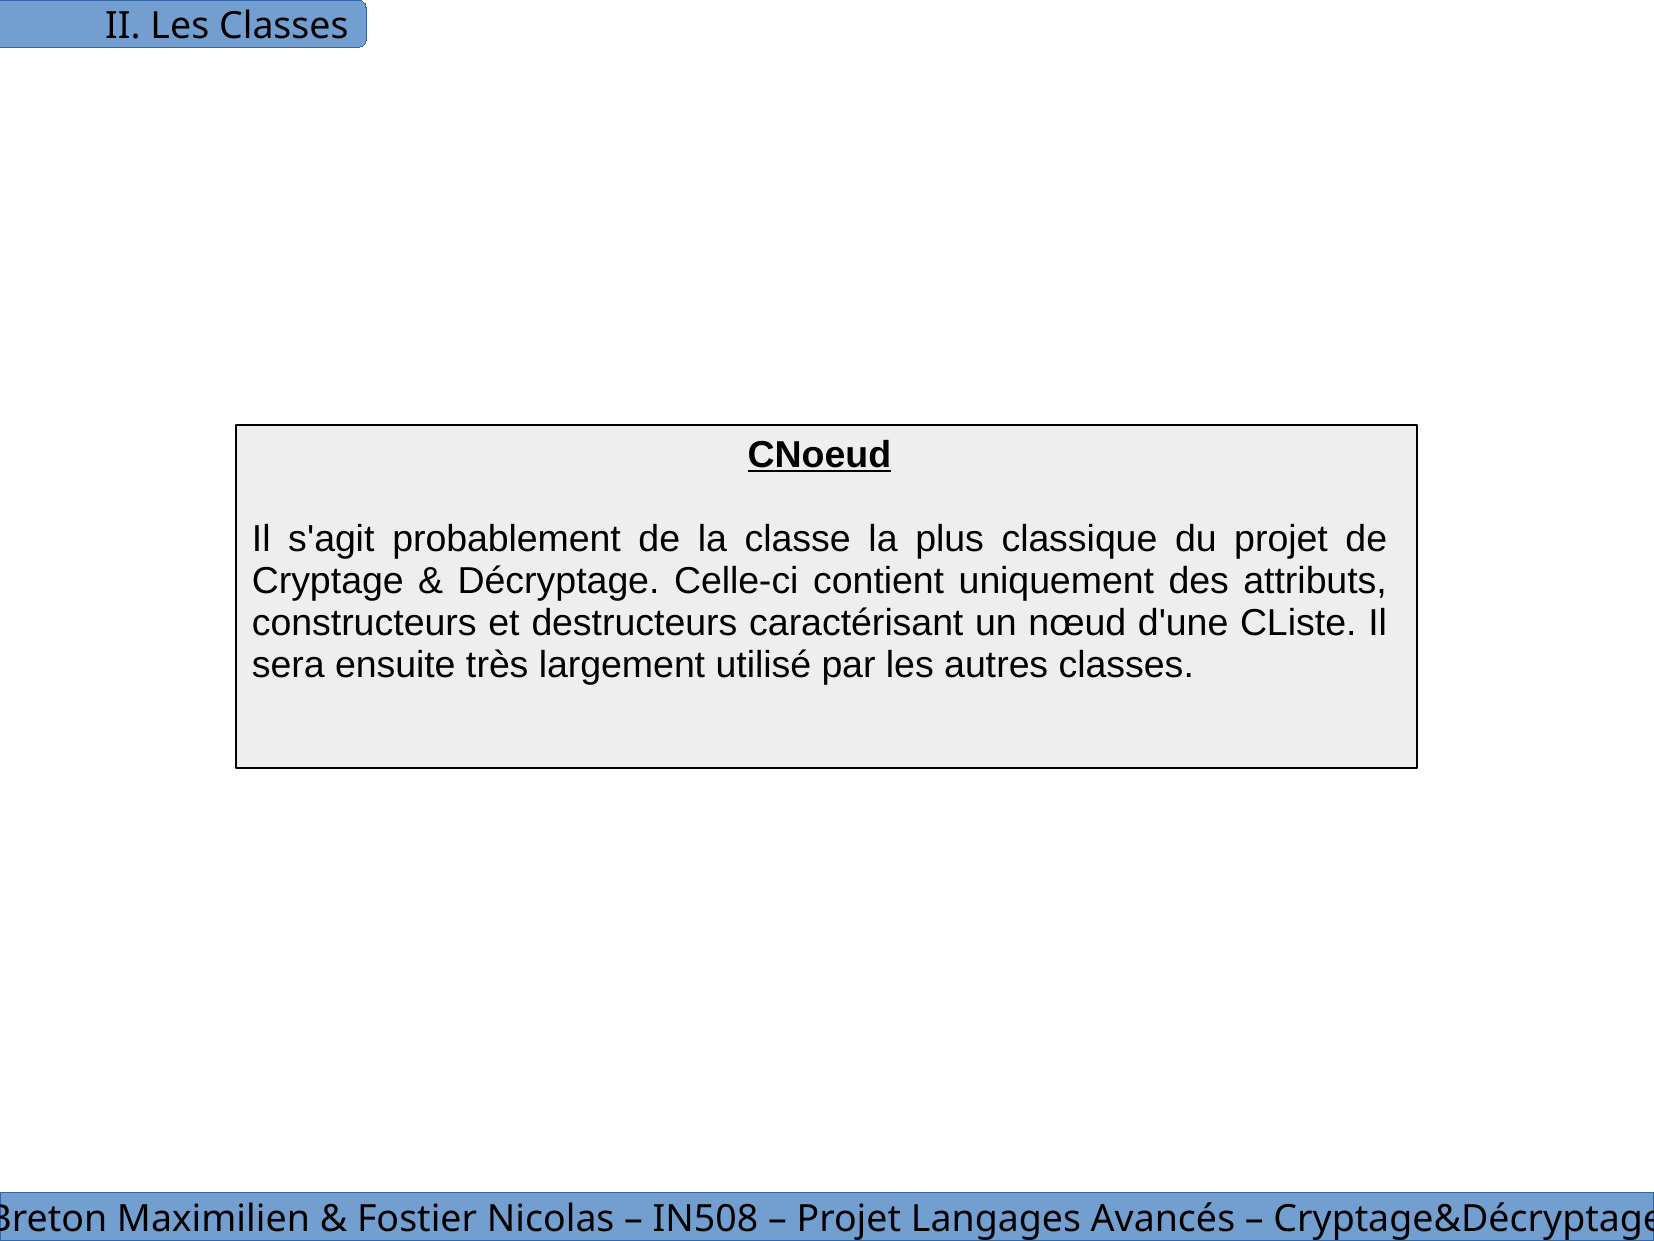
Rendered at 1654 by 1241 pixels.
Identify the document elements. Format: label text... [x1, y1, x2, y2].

text_box CNoeud Il s'agit probablement de la classe la plus classique du projet de Cryptage & Décryptage. Celle-ci contient uniquement des attributs, constructeurs et destructeurs caractérisant un nœud d'une CListe. Il sera ensuite très largement utilisé par les autres classes. [236, 425, 1418, 768]
text_box Breton Maximilien & Fostier Nicolas – IN508 – Projet Langages Avancés – Cryptage&Décryptage [0, 1192, 1654, 1241]
text_box II. Les Classes [0, 0, 367, 48]
